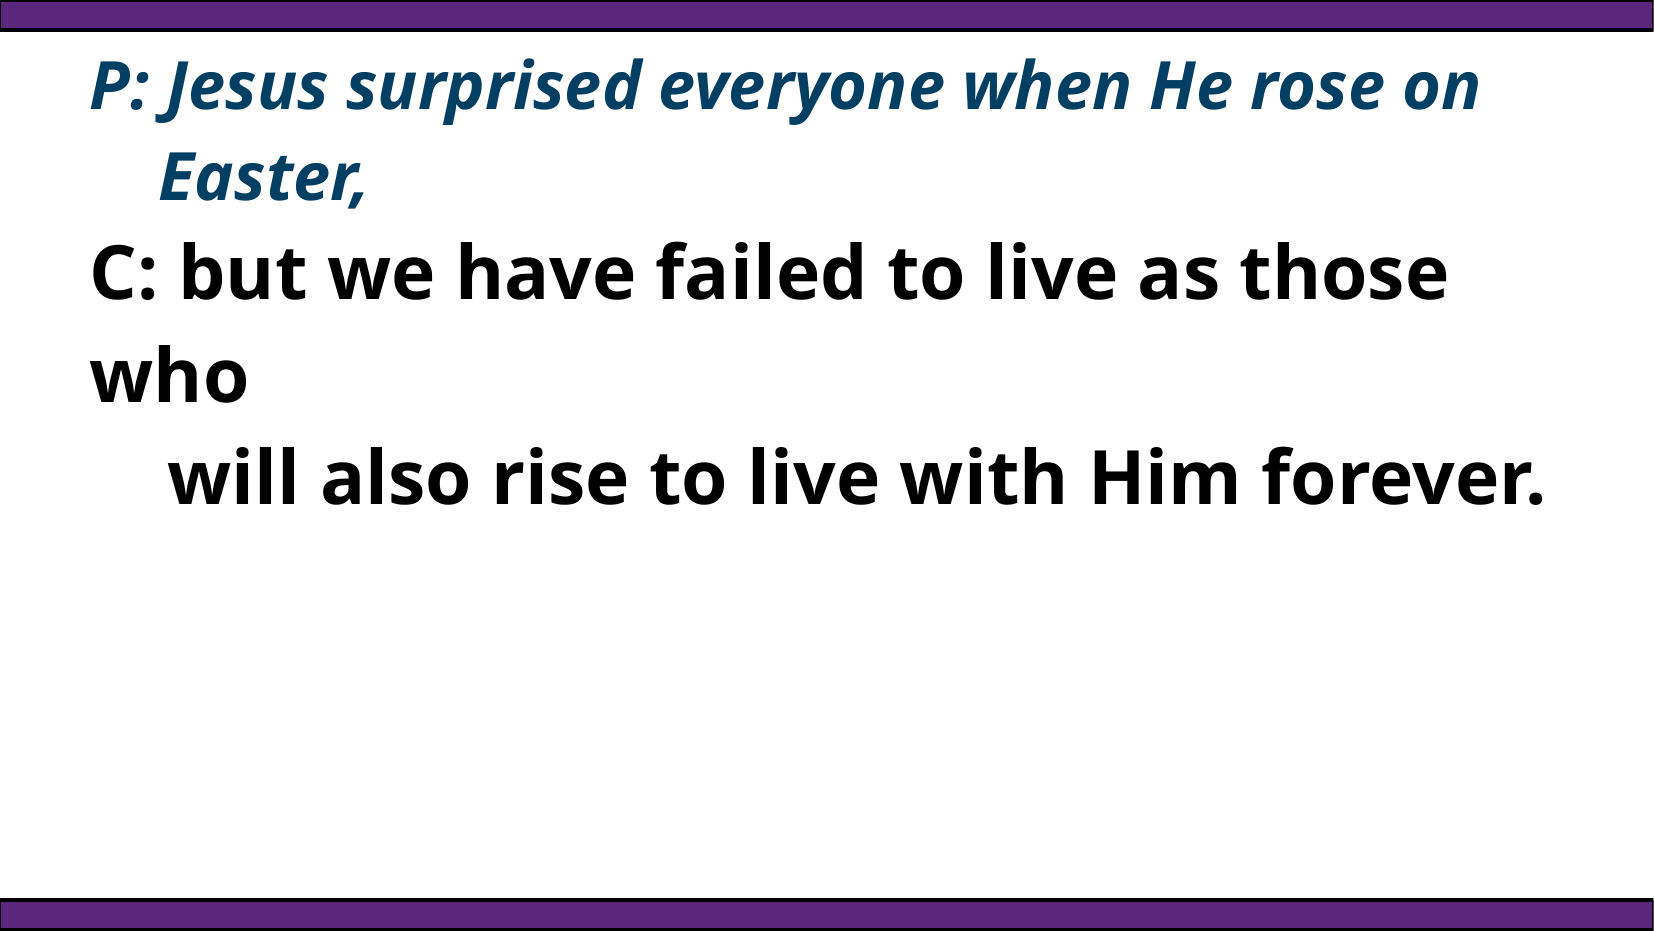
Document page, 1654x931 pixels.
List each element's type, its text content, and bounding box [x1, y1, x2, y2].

text_box [0, 900, 1654, 931]
text_box [0, 0, 1654, 31]
picture [0, 31, 1654, 900]
text_box P: Jesus surprised everyone when He rose on Easter, C: but we have failed to live as those who will also rise to live with Him forever. [75, 30, 1591, 423]
